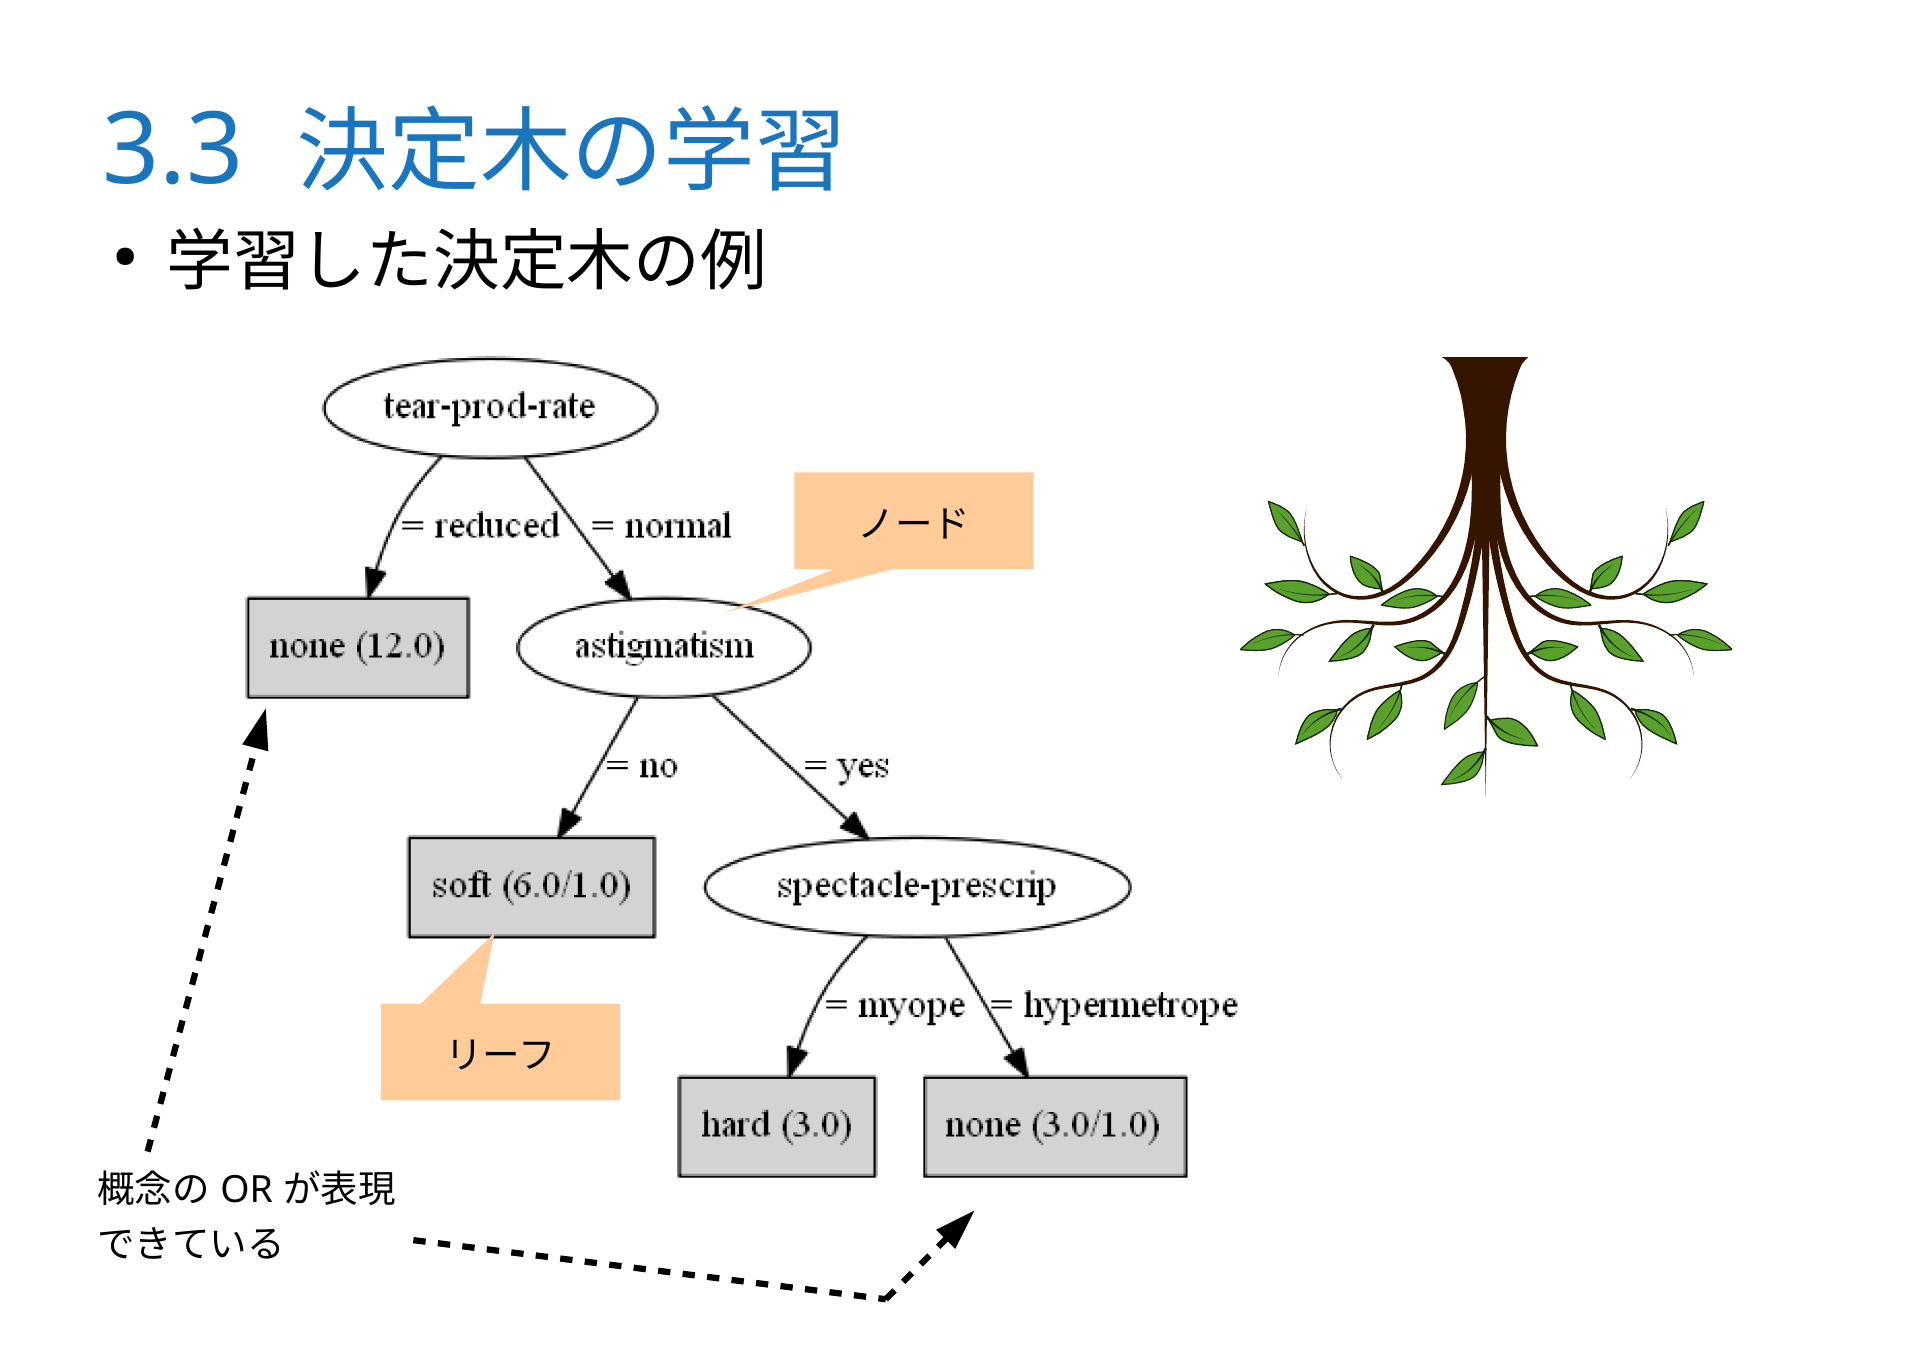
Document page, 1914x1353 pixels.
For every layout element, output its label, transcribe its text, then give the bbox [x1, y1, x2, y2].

list 学習した決定木の例 [95, 213, 1846, 341]
text_box ノード [725, 472, 1034, 613]
picture [188, 341, 1733, 1191]
text_box リーフ [380, 933, 621, 1101]
text_box 概念のORが表現 できている [82, 1151, 414, 1279]
title 3.3 決定木の学習 [102, 49, 1825, 213]
